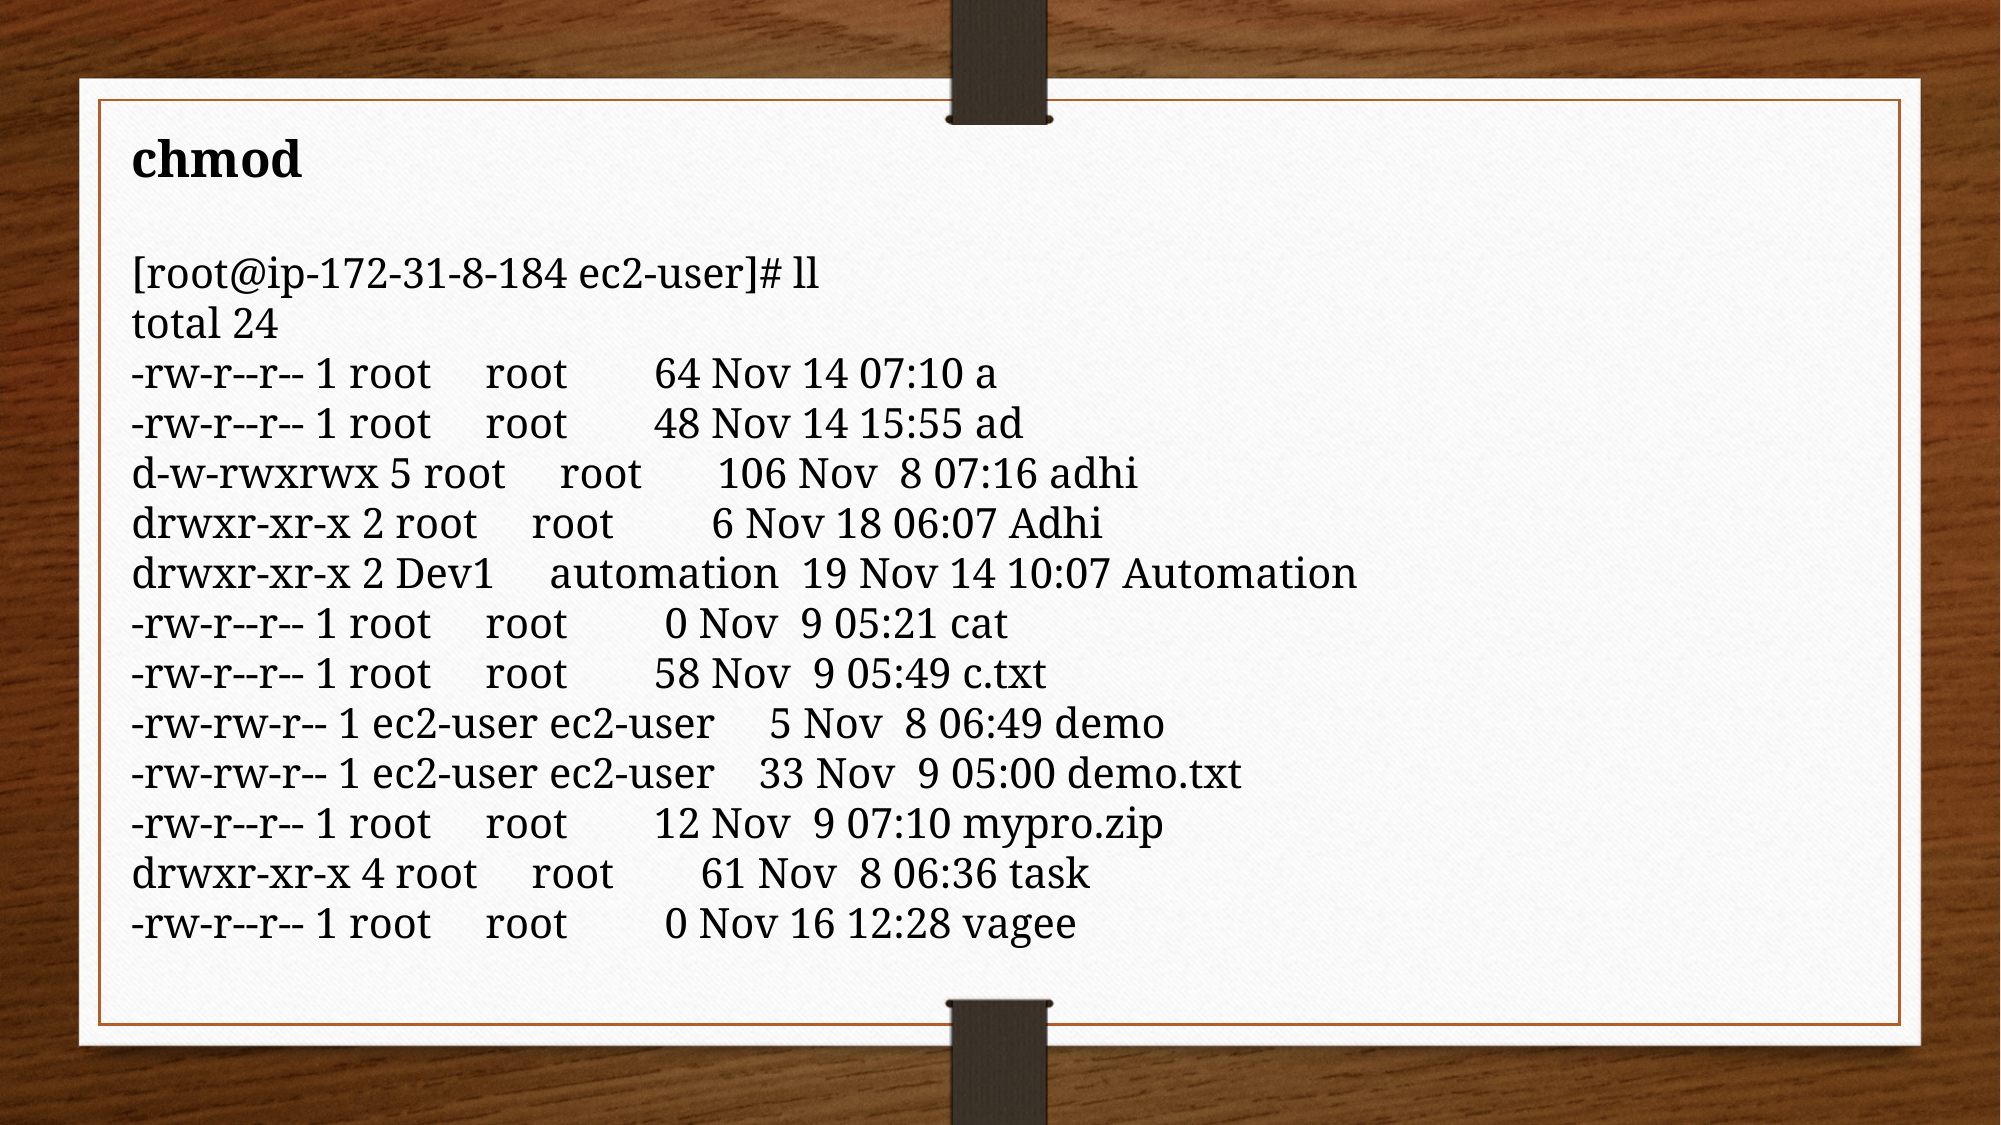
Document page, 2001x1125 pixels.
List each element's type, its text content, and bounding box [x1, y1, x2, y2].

picture [0, 0, 948, 1125]
text_box chmod [root@ip-172-31-8-184 ec2-user]# ll total 24 -rw-r--r-- 1 root root 64 Nov 14 07:10 a -rw-r--r-- 1 root root 48 Nov 14 15:55 ad d-w-rwxrwx 5 root root 106 Nov 8 07:16 adhi drwxr-xr-x 2 root root 6 Nov 18 06:07 Adhi drwxr-xr-x 2 Dev1 automation 19 Nov 14 10:07 Automation -rw-r--r-- 1 root root 0 Nov 9 05:21 cat -rw-r--r-- 1 root root 58 Nov 9 05:49 c.txt -rw-rw-r-- 1 ec2-user ec2-user 5 Nov 8 06:49 demo -rw-rw-r-- 1 ec2-user ec2-user 33 Nov 9 05:00 demo.txt -rw-r--r-- 1 root root 12 Nov 9 07:10 mypro.zip drwxr-xr-x 4 root root 61 Nov 8 06:36 task -rw-r--r-- 1 root root 0 Nov 16 12:28 vagee [116, 119, 1882, 1005]
picture [101, 101, 948, 1023]
picture [949, 0, 2001, 1125]
